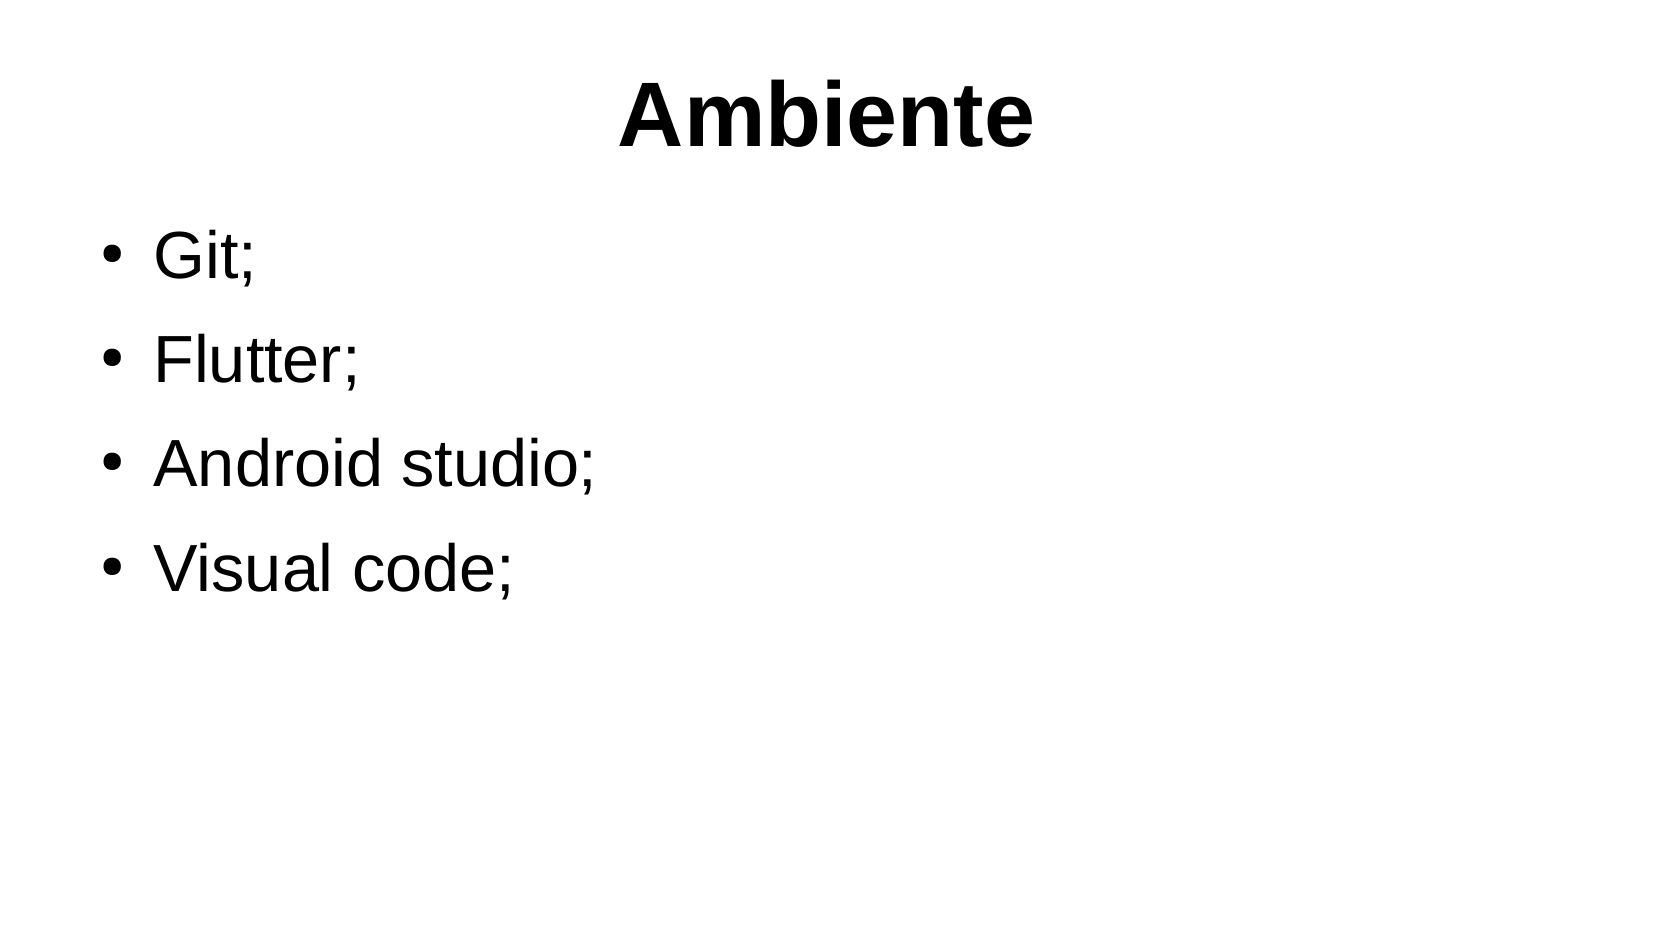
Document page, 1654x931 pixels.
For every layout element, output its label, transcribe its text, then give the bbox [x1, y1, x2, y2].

list Git; Flutter; Android studio; Visual code; [82, 217, 1571, 758]
title Ambiente [82, 37, 1571, 193]
